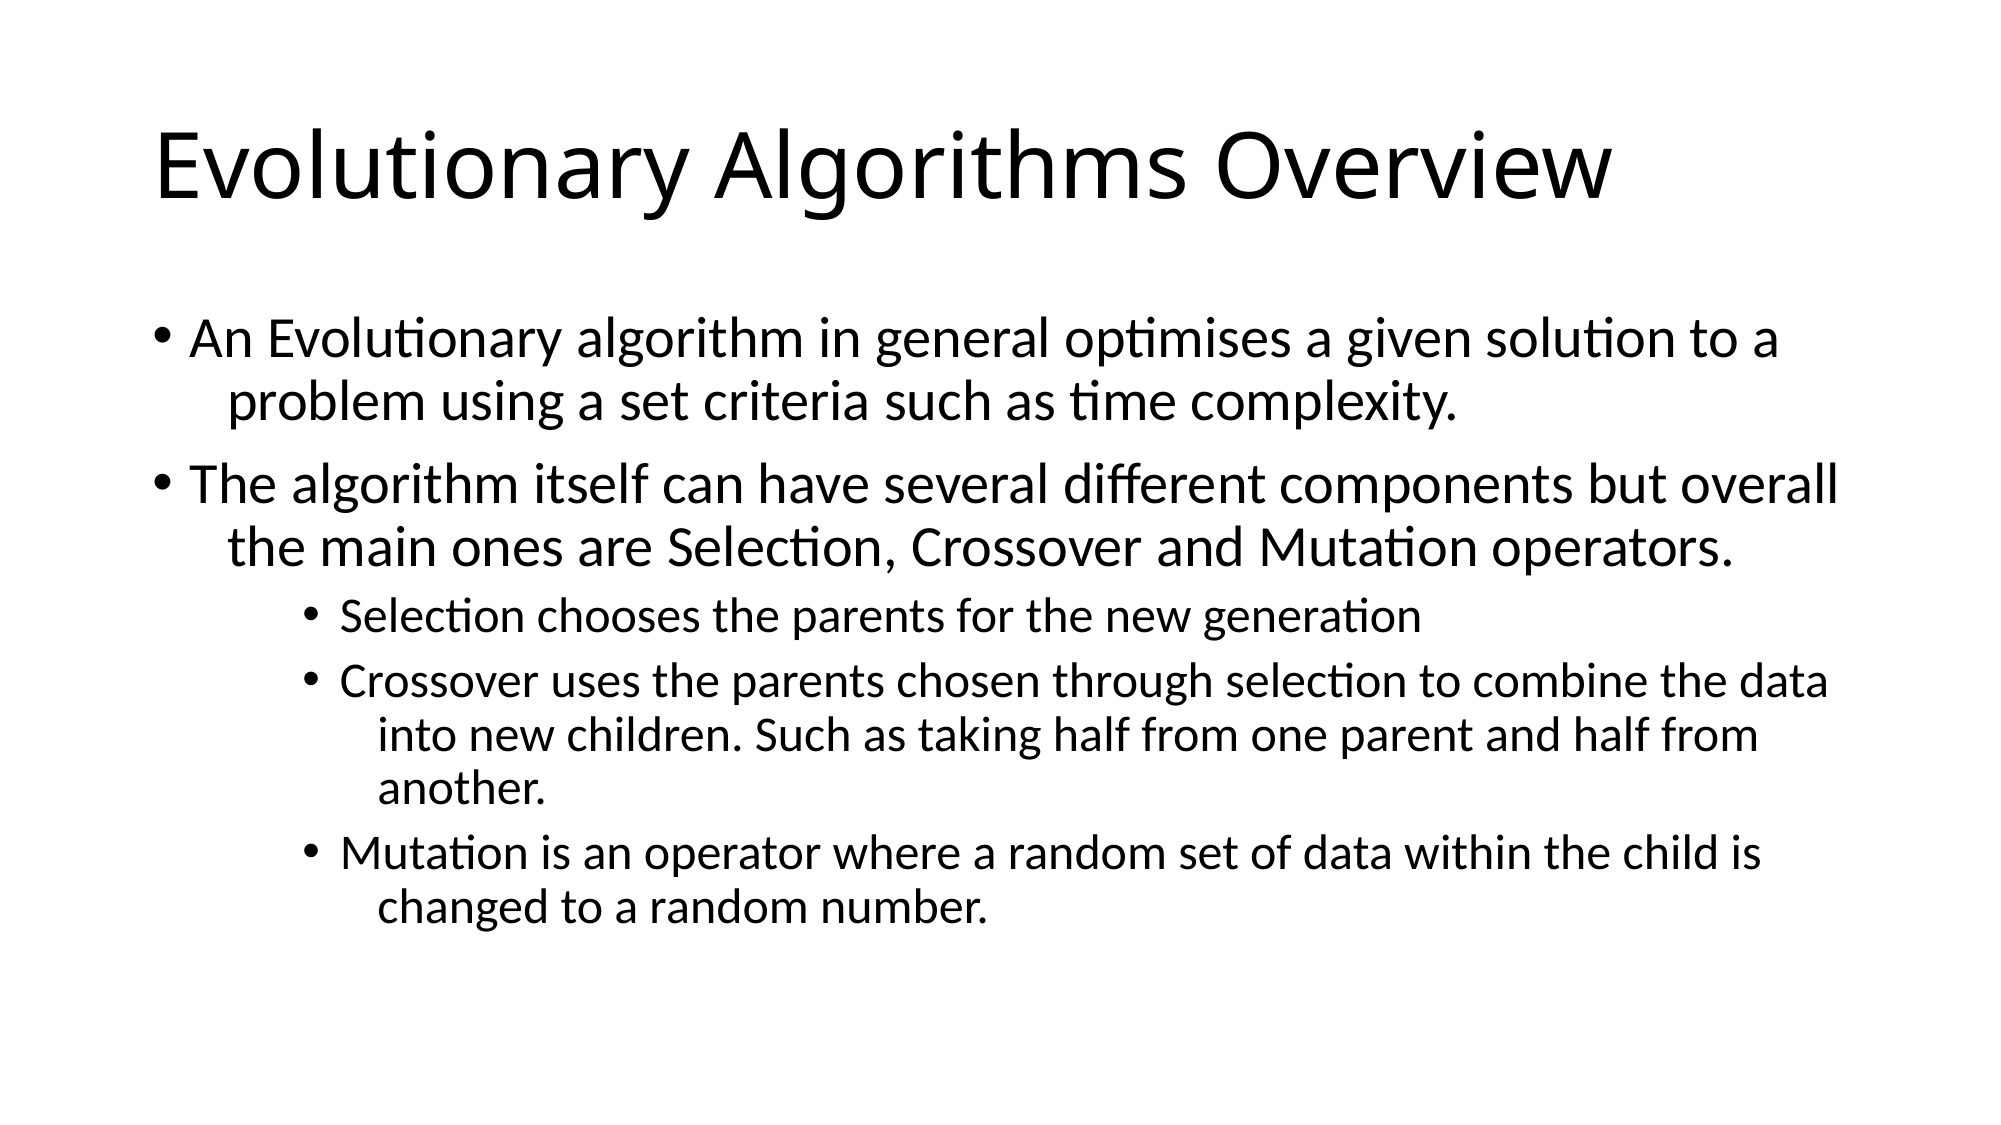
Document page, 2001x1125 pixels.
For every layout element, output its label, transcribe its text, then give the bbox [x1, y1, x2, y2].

list An Evolutionary algorithm in general optimises a given solution to a problem using a set criteria such as time complexity. The algorithm itself can have several different components but overall the main ones are Selection, Crossover and Mutation operators. Selection chooses the parents for the new generation Crossover uses the parents chosen through selection to combine the data into new children. Such as taking half from one parent and half from another. Mutation is an operator where a random set of data within the child is changed to a random number. [137, 299, 1863, 1014]
title Evolutionary Algorithms Overview [137, 59, 1863, 278]
